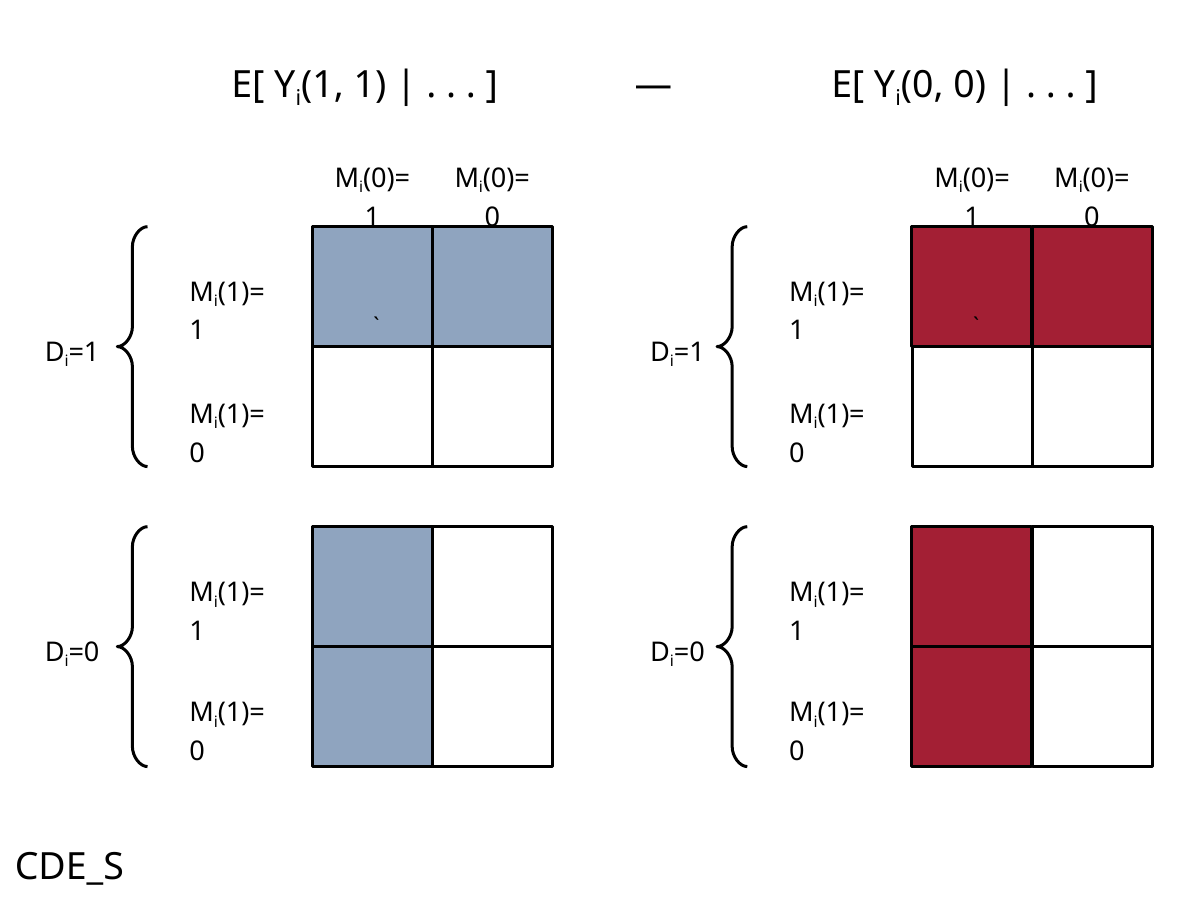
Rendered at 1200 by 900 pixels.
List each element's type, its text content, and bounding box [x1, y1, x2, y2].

text_box Mi(0)=1 [912, 168, 1032, 313]
text_box [312, 313, 553, 467]
text_box Di=0 [124, 636, 133, 657]
text_box Di=1 [617, 325, 730, 438]
text_box Mi(0)=0 [432, 151, 553, 313]
text_box Di=0 [724, 625, 738, 738]
text_box Di=0 [12, 625, 130, 738]
text_box Mi(1)=1 [174, 265, 295, 387]
text_box Di=1 [724, 325, 738, 438]
text_box CDE_S [0, 832, 586, 891]
text_box Mi(1)=0 [174, 387, 295, 549]
text_box E[ Yi(0, 0) | . . . ] [792, 50, 1138, 168]
text_box Di=0 [617, 625, 730, 738]
text_box Mi(1)=0 [774, 387, 895, 549]
text_box Mi(1)=0 [774, 685, 895, 848]
text_box Mi(1)=1 [774, 265, 895, 387]
text_box Mi(1)=1 [174, 565, 295, 685]
text_box Mi(1)=1 [774, 565, 895, 685]
text_box Di=1 [124, 336, 133, 357]
text_box [312, 526, 553, 767]
text_box Mi(0)=0 [1032, 151, 1152, 313]
text_box [911, 526, 1153, 767]
text_box Mi(1)=0 [174, 685, 295, 832]
text_box [911, 226, 1153, 467]
text_box Mi(0)=1 [312, 168, 432, 313]
text_box Di=1 [12, 325, 130, 438]
text_box E[ Yi(1, 1) | . . . ] [192, 50, 538, 168]
text_box — [614, 50, 692, 113]
